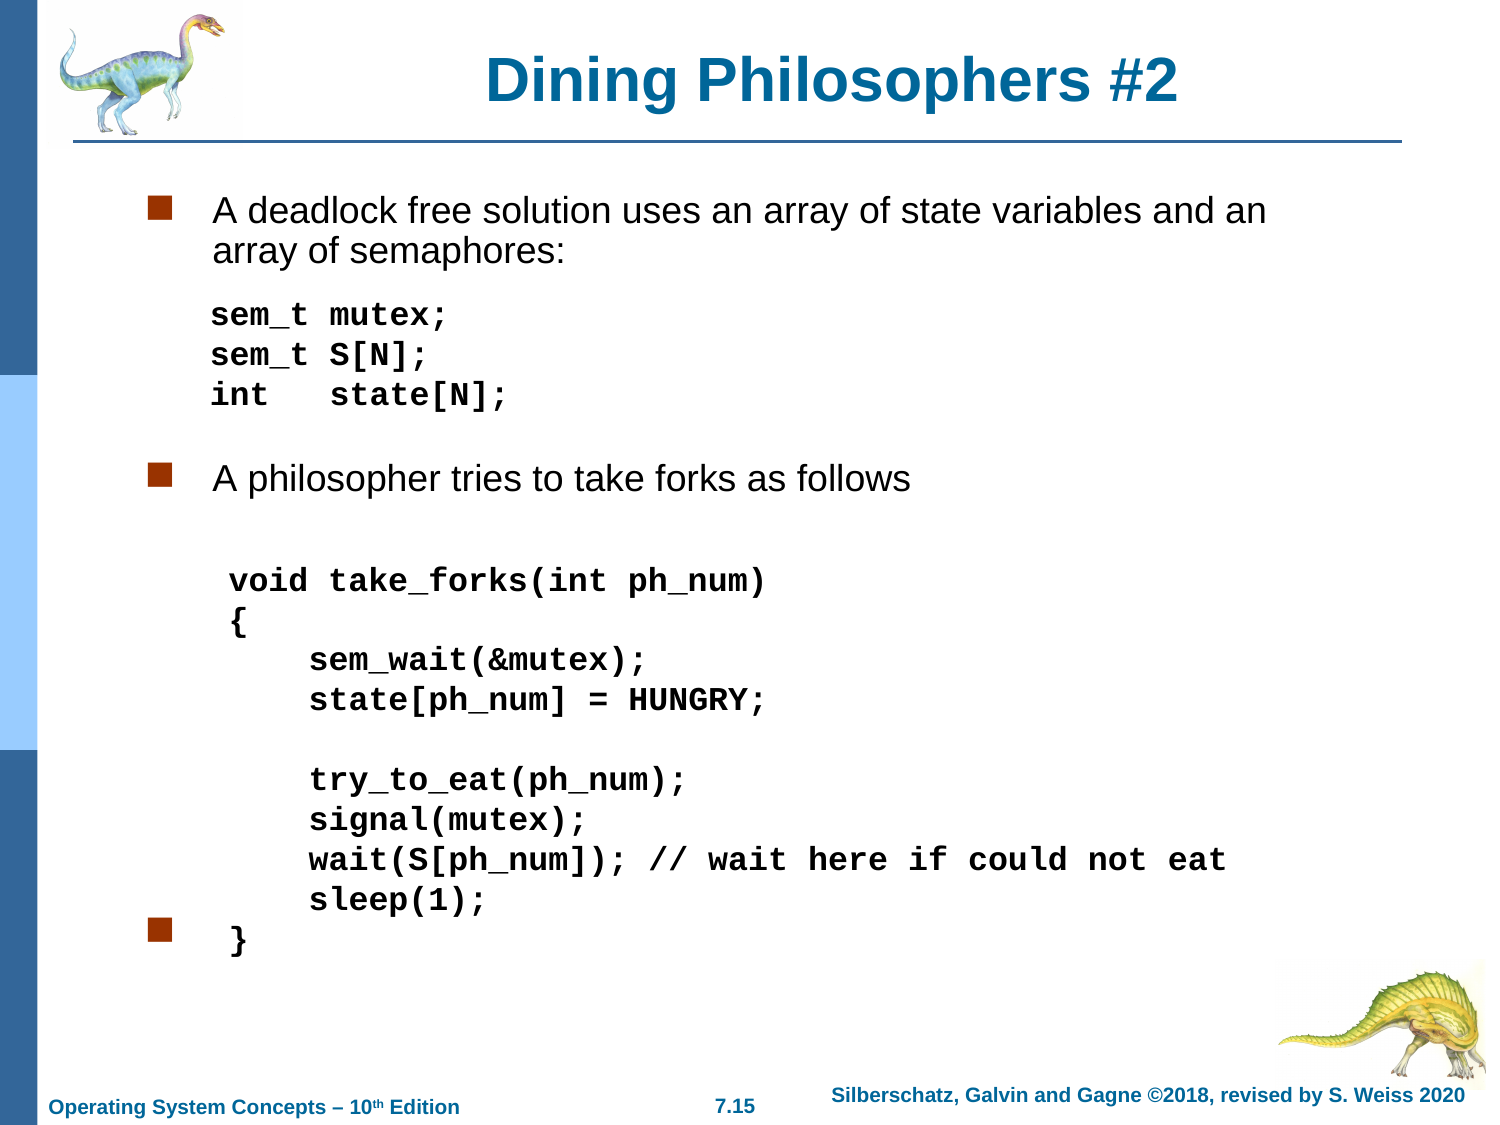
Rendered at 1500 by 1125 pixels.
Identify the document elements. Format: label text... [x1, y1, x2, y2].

text_box sem_t mutex; sem_t S[N]; int state[N]; [195, 285, 1272, 434]
picture [46, 0, 243, 149]
picture [1275, 959, 1486, 1090]
text_box void take_forks(int ph_num) { sem_wait(&mutex); state[ph_num] = HUNGRY; try_to_eat(ph_num); signal(mutex); wait(S[ph_num]); // wait here if could not eat sleep(1); } [213, 550, 1291, 1005]
list A deadlock free solution uses an array of state variables and an array of semaphores: A philosopher tries to take forks as follows [135, 183, 1302, 969]
picture [1148, 1087, 1156, 1092]
title Dining Philosophers #2 [170, 26, 1461, 122]
